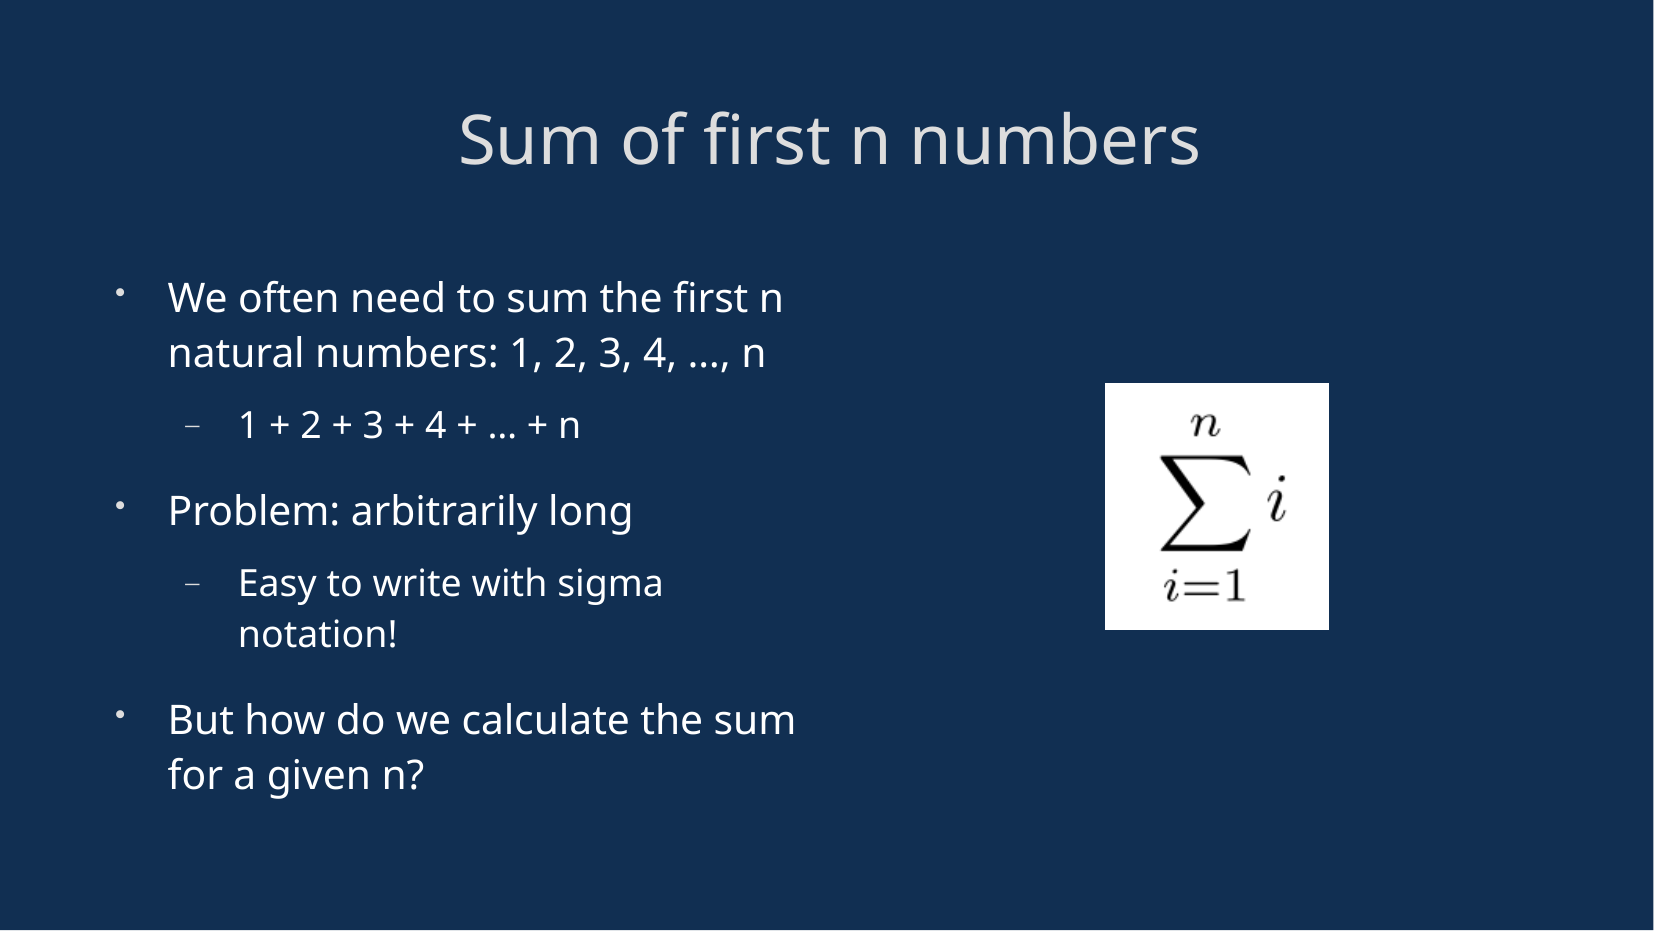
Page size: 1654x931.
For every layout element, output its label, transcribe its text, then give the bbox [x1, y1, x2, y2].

title Sum of first n numbers [97, 56, 1563, 220]
picture [1105, 383, 1329, 630]
list We often need to sum the first n natural numbers: 1, 2, 3, 4, …, n 1 + 2 + 3 + 4 + … + n Problem: arbitrarily long Easy to write with sigma notation! But how do we calculate the sum for a given n? [97, 268, 813, 806]
